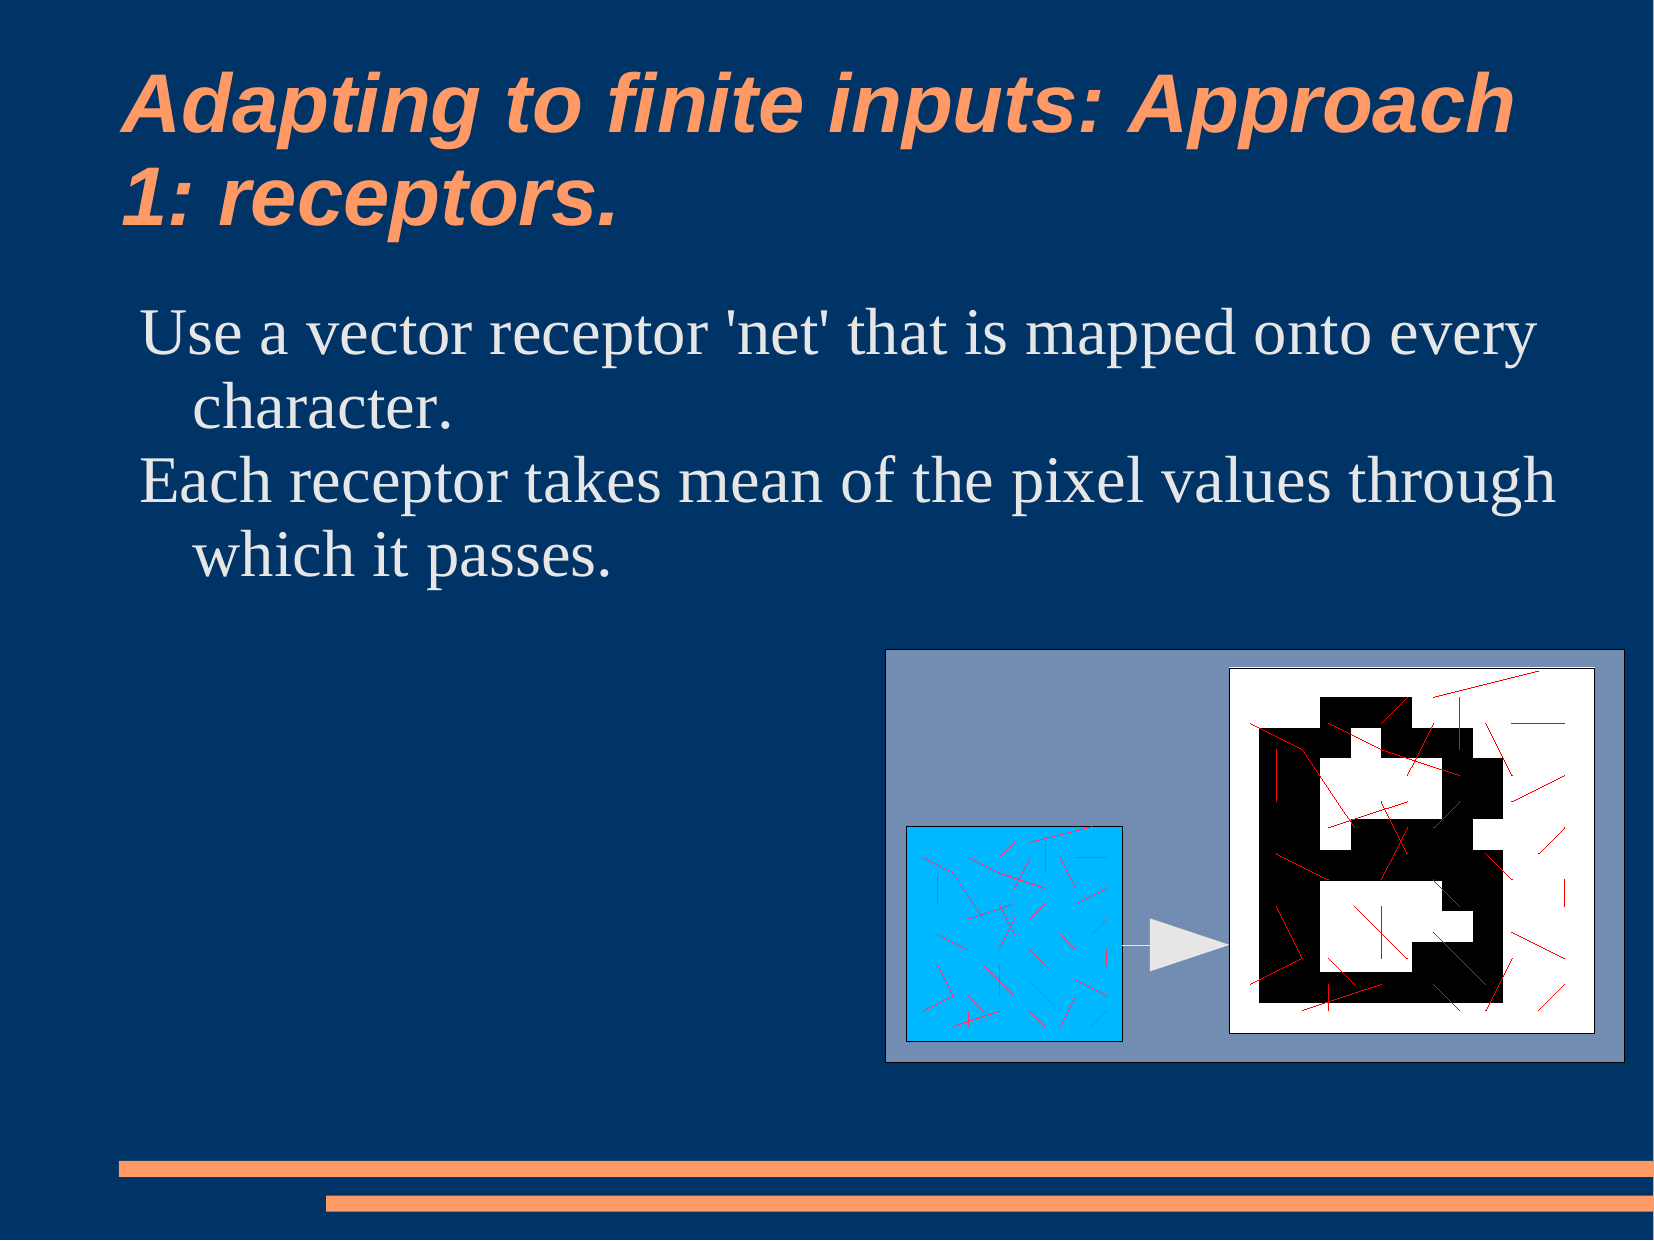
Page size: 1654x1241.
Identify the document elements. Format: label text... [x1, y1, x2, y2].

list Use a vector receptor 'net' that is mapped onto every character. Each receptor takes mean of the pixel values through which it passes. [121, 295, 1595, 1096]
text_box [885, 649, 1625, 1063]
title Adapting to finite inputs: Approach 1: receptors. [121, 46, 1534, 254]
picture [1229, 667, 1595, 1034]
